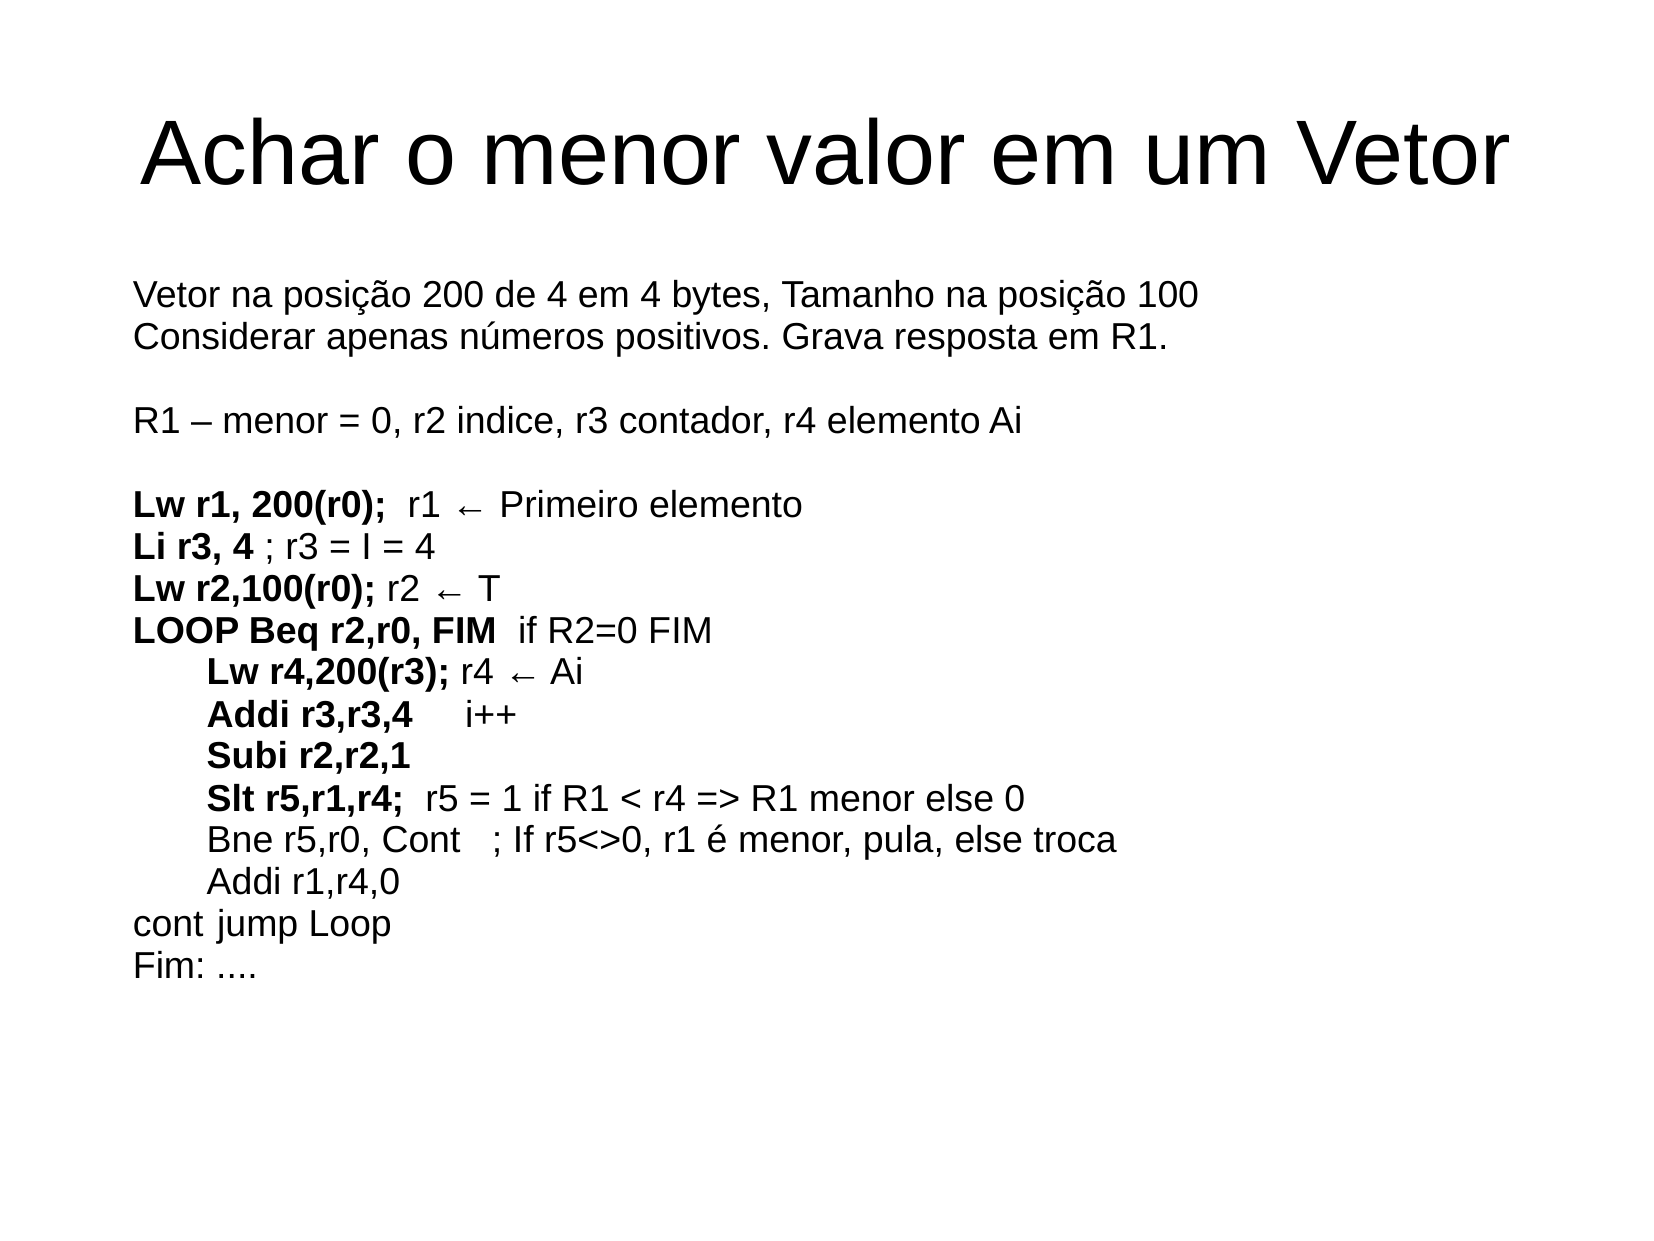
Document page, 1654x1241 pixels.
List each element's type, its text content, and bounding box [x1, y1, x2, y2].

title Achar o menor valor em um Vetor [82, 56, 1571, 250]
text_box Vetor na posição 200 de 4 em 4 bytes, Tamanho na posição 100 Considerar apenas números positivos. Grava resposta em R1. R1 – menor = 0, r2 indice, r3 contador, r4 elemento Ai Lw r1, 200(r0); r1 ← Primeiro elemento Li r3, 4 ; r3 = I = 4 Lw r2,100(r0); r2 ← T LOOP Beq r2,r0, FIM if R2=0 FIM Lw r4,200(r3); r4 ← Ai Addi r3,r3,4 i++ Subi r2,r2,1 Slt r5,r1,r4; r5 = 1 if R1 < r4 => R1 menor else 0 Bne r5,r0, Cont ; If r5<>0, r1 é menor, pula, else troca Addi r1,r4,0 cont jump Loop Fim: .... [118, 265, 1214, 1163]
